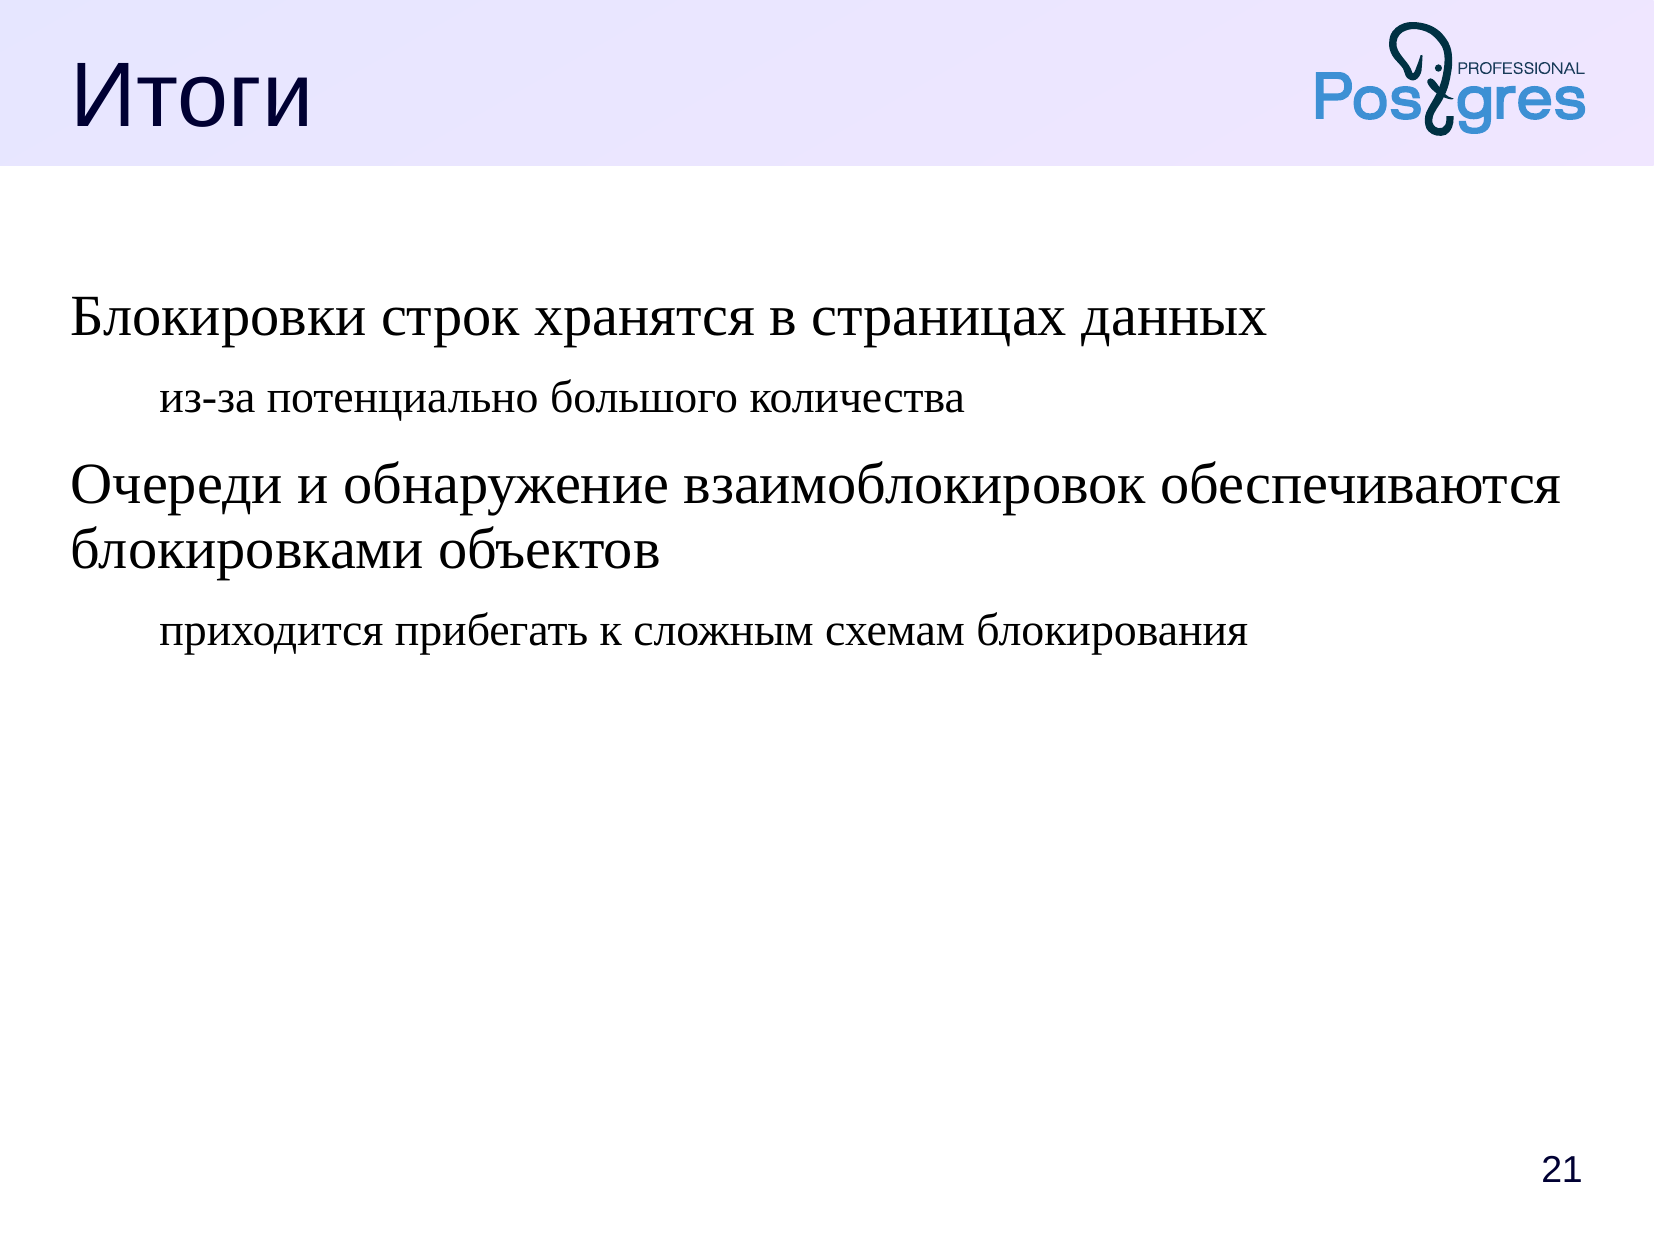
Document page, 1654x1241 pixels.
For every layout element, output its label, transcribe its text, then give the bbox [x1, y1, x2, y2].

list Блокировки строк хранятся в страницах данных из-за потенциально большого количества Очереди и обнаружение взаимоблокировок обеспечиваются блокировками объектов приходится прибегать к сложным схемам блокирования [70, 283, 1583, 1134]
title Итоги [70, 43, 1241, 147]
